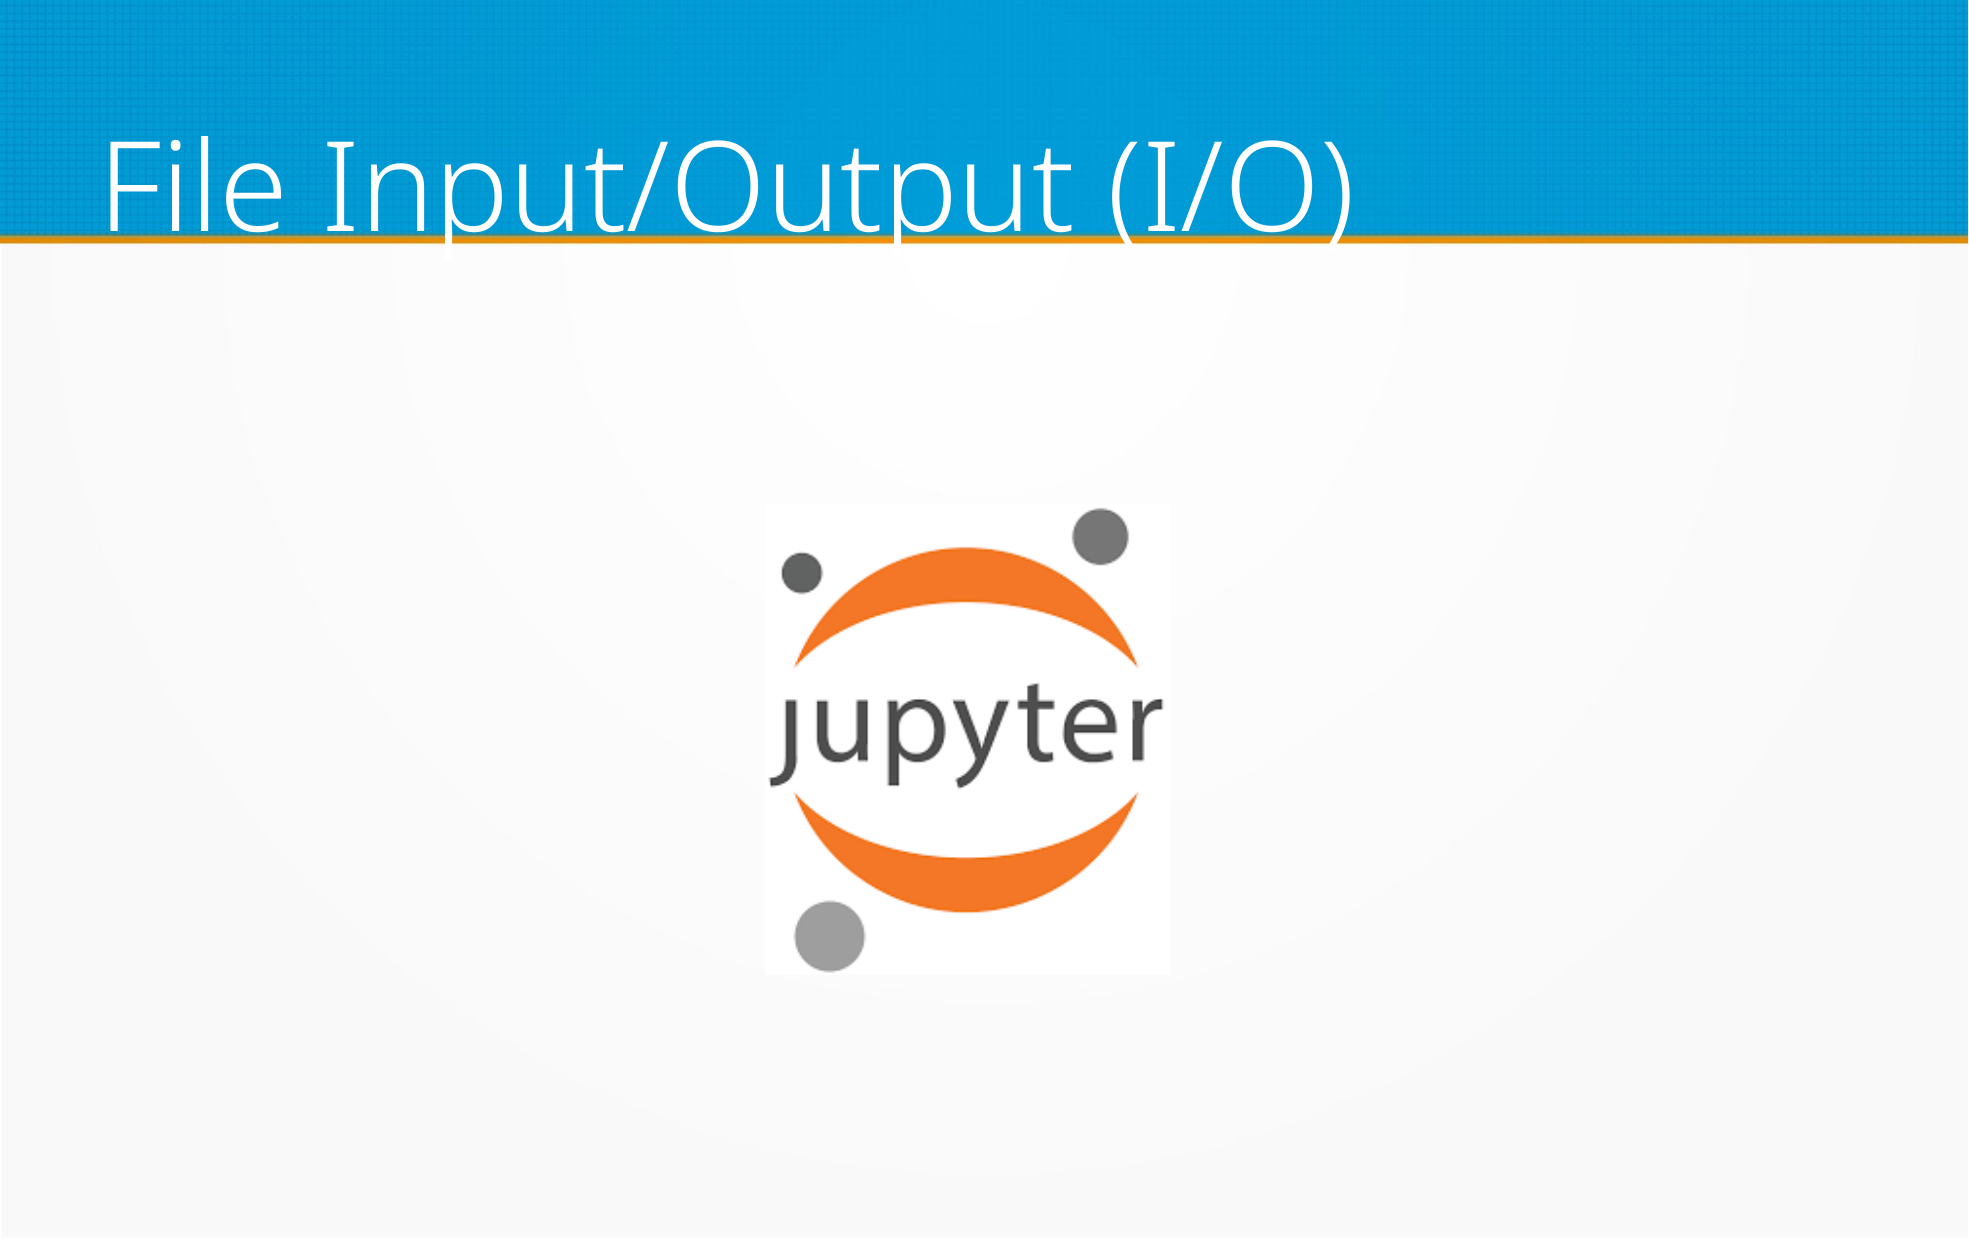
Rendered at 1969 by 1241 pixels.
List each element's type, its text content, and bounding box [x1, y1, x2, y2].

title File Input/Output (I/O) [98, 49, 1870, 257]
picture [0, 233, 1969, 1241]
